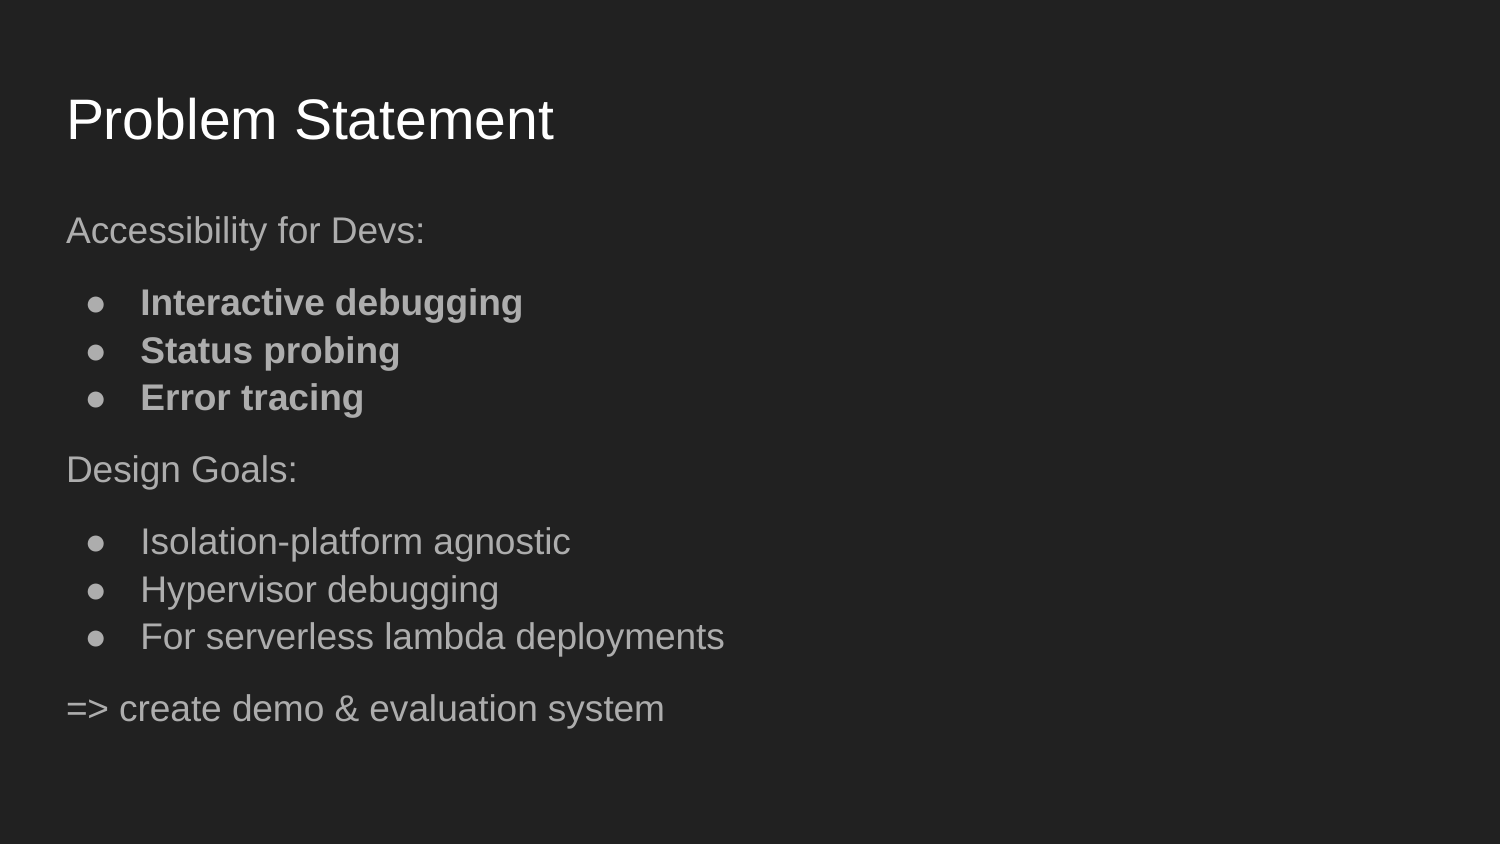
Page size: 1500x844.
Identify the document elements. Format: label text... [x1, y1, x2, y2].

list Accessibility for Devs: Interactive debugging Status probing Error tracing Design Goals: Isolation-platform agnostic Hypervisor debugging For serverless lambda deployments => create demo & evaluation system [51, 189, 1449, 750]
title Problem Statement [51, 72, 1449, 167]
